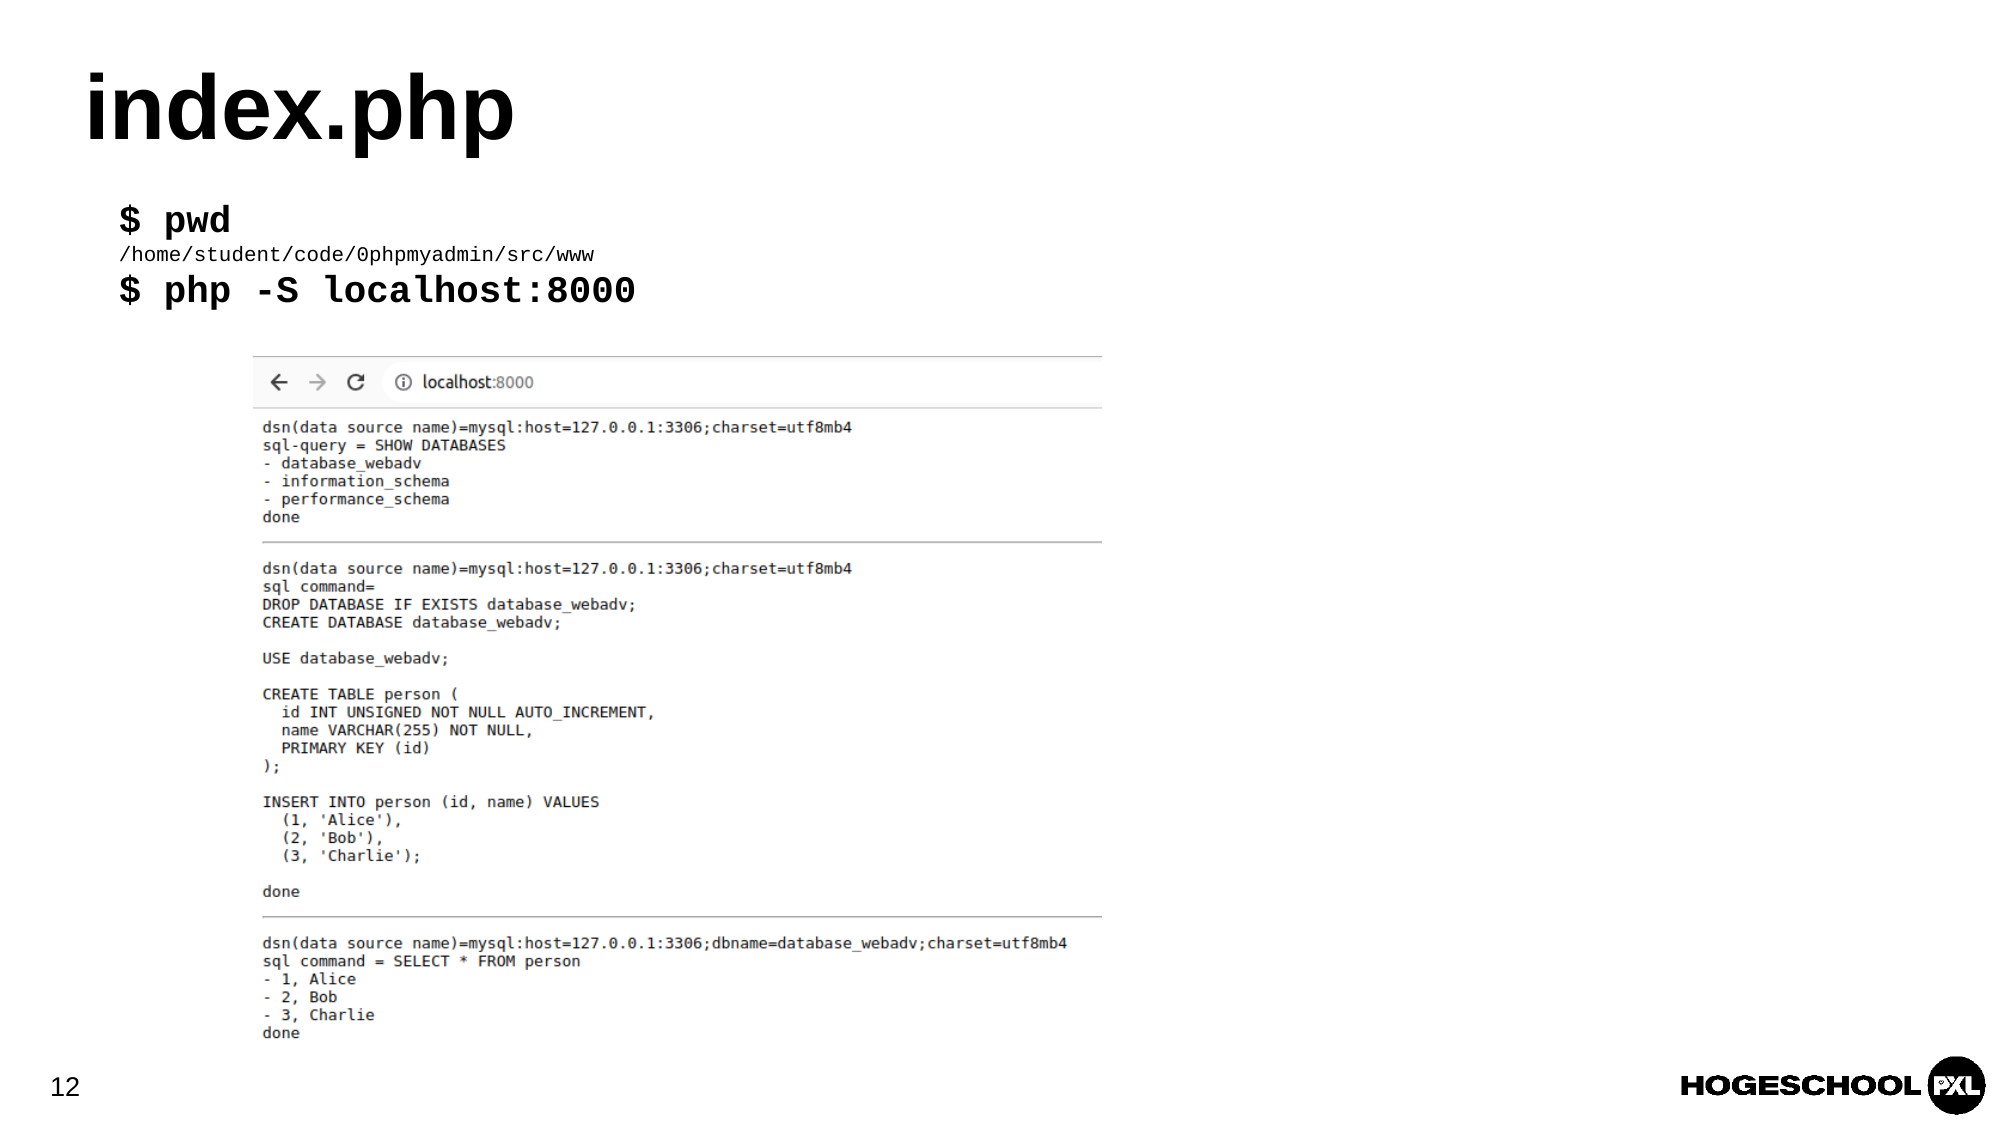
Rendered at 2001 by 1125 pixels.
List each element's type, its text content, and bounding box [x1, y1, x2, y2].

slide_number <number> [21, 1054, 95, 1105]
picture [1675, 1050, 1991, 1120]
title index.php [84, 47, 1916, 209]
text_box $ pwd /home/student/code/0phpmyadmin/src/www $ php -S localhost:8000 [103, 180, 1935, 376]
picture [253, 356, 1102, 1055]
